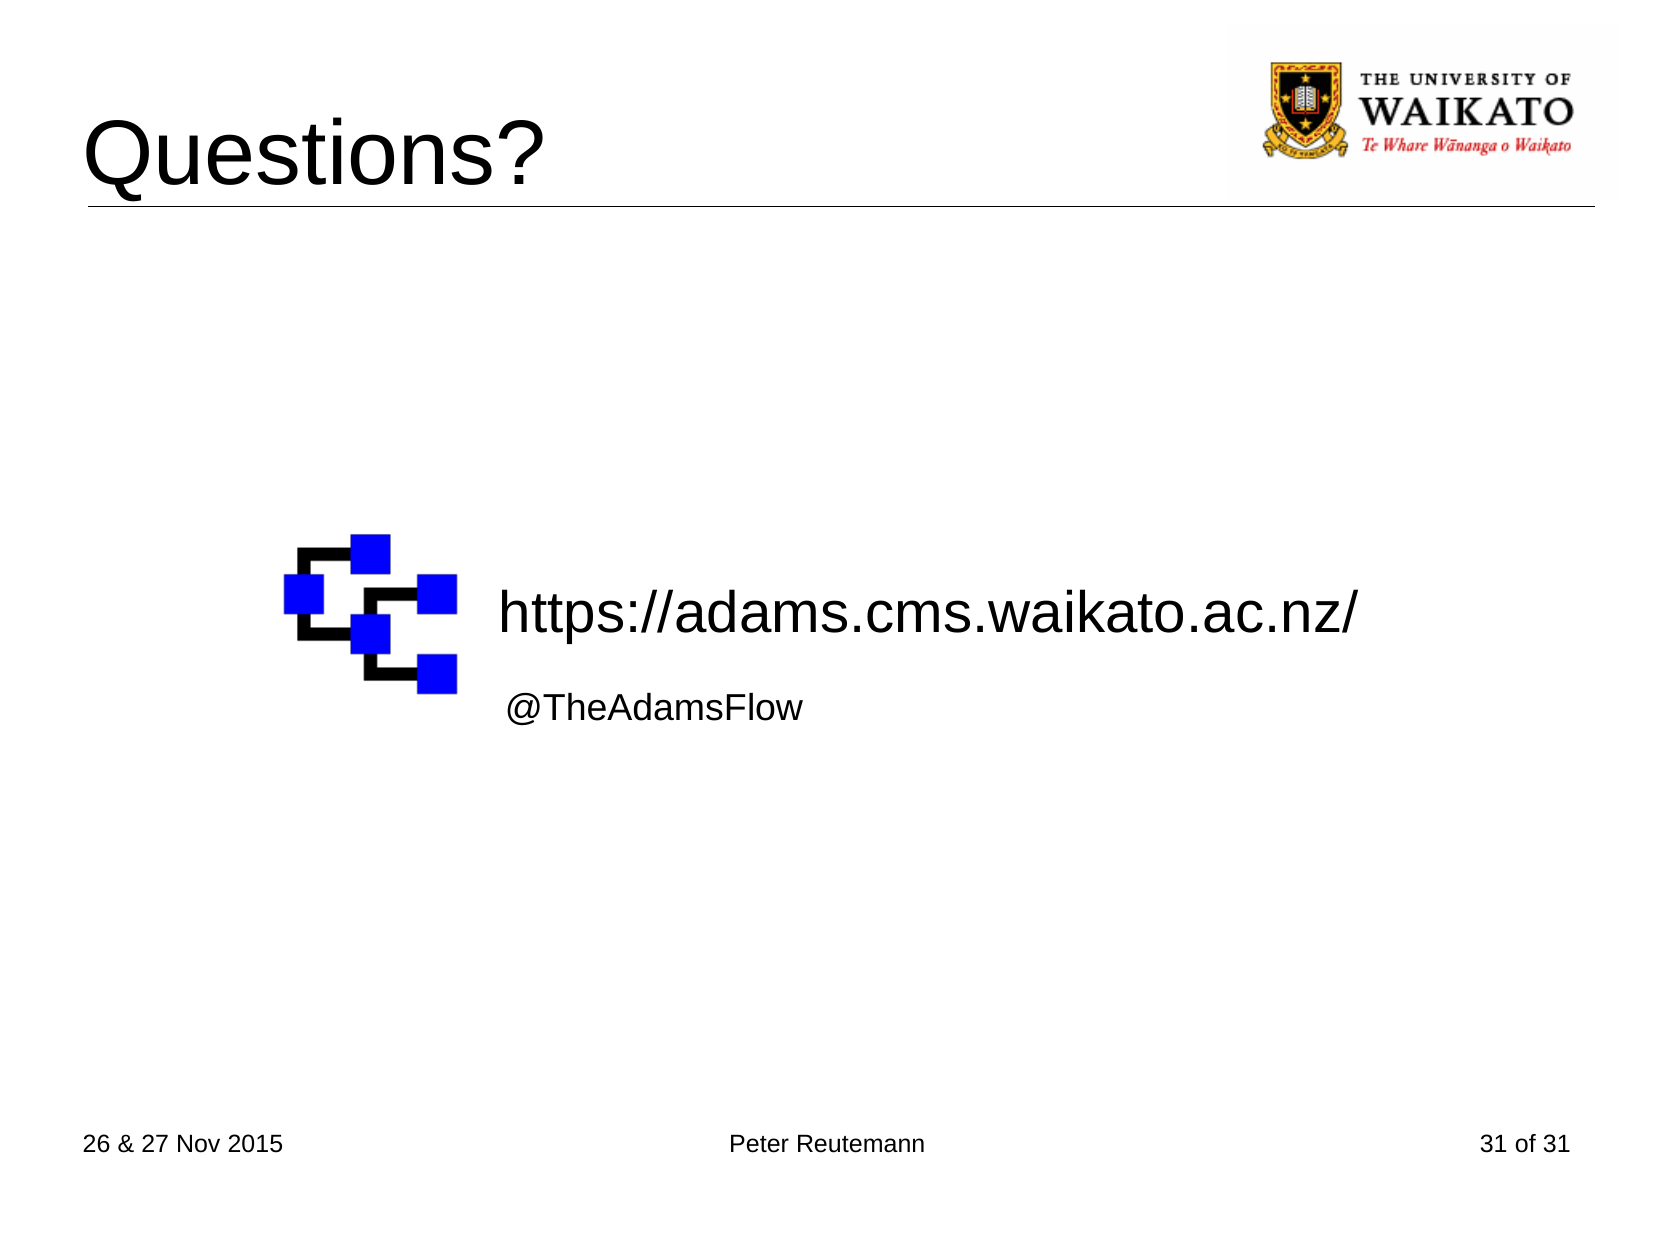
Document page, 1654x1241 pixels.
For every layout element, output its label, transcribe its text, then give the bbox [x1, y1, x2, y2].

text_box https://adams.cms.waikato.ac.nz/ [484, 572, 1418, 653]
picture [271, 508, 484, 721]
text_box @TheAdamsFlow [490, 679, 1140, 736]
title Questions? [82, 49, 1571, 257]
picture [1228, 24, 1619, 201]
